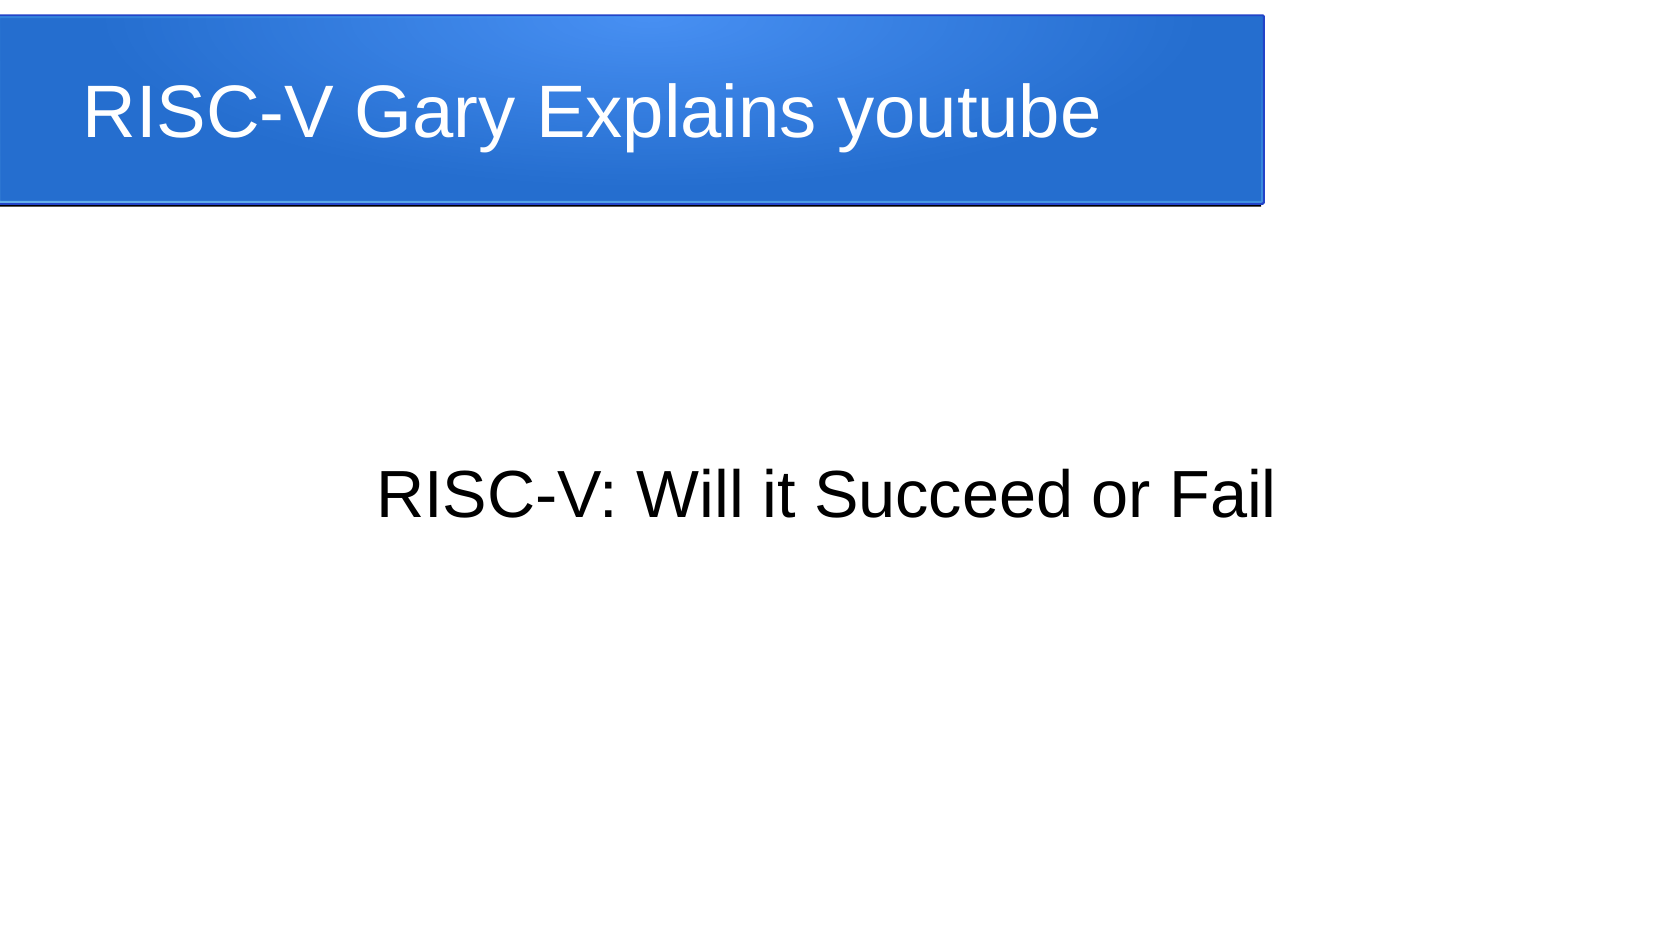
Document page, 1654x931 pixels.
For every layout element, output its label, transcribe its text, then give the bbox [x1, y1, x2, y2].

title RISC-V Gary Explains youtube [82, 35, 1235, 189]
subtitle RISC-V: Will it Succeed or Fail [82, 224, 1571, 764]
